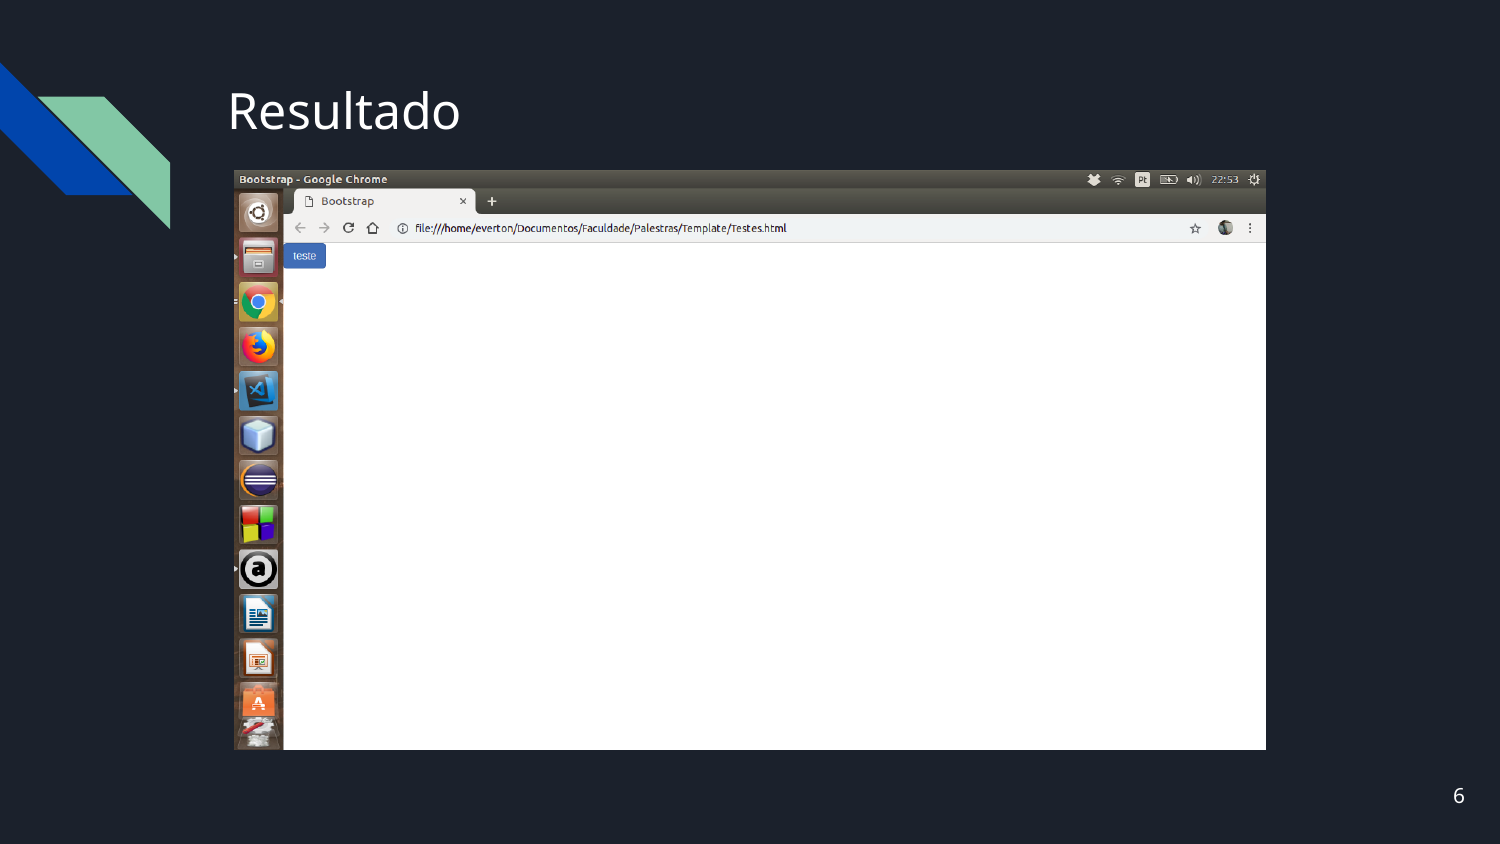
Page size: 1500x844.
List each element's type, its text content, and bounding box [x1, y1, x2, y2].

title Resultado [212, 64, 1368, 215]
picture [234, 170, 1266, 750]
slide_number <número> [1389, 764, 1480, 830]
